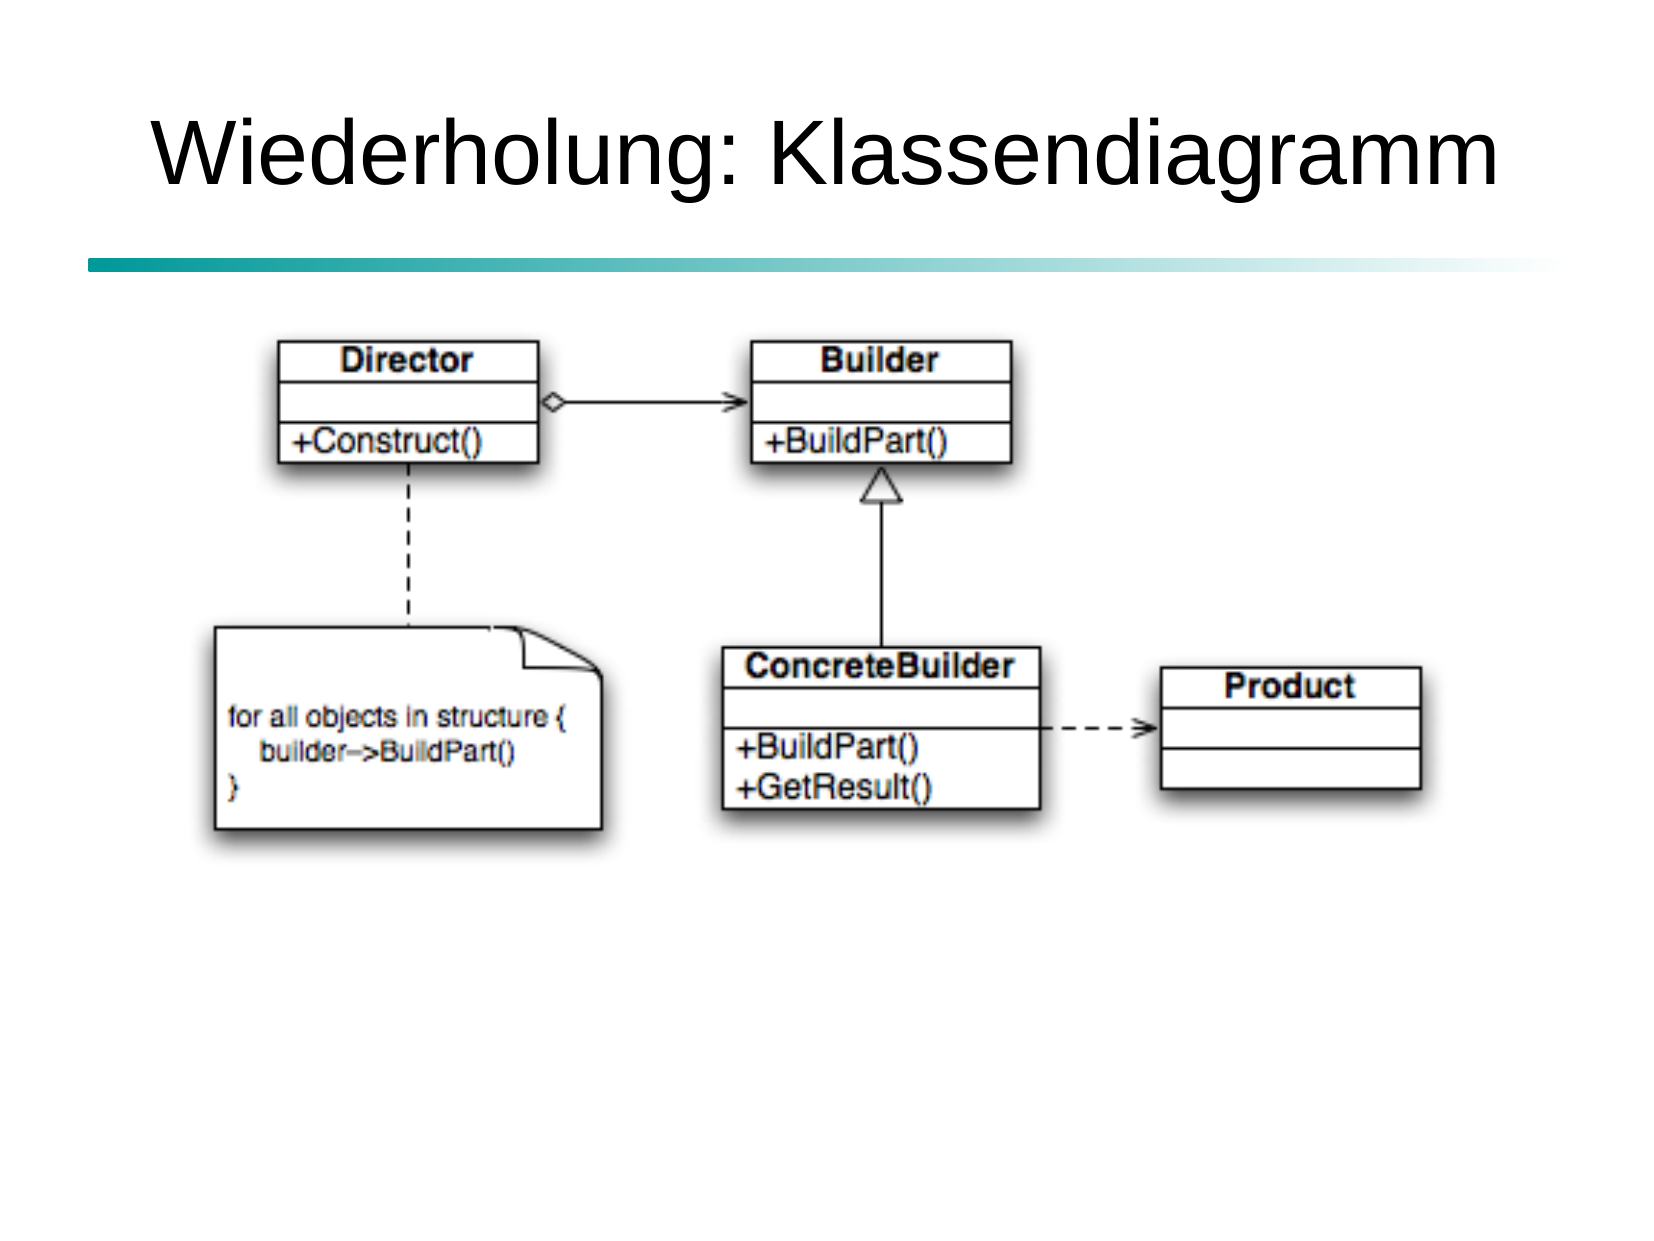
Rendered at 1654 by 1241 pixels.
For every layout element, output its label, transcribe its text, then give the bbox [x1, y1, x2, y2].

picture [157, 295, 1478, 898]
title Wiederholung: Klassendiagramm [82, 56, 1571, 250]
